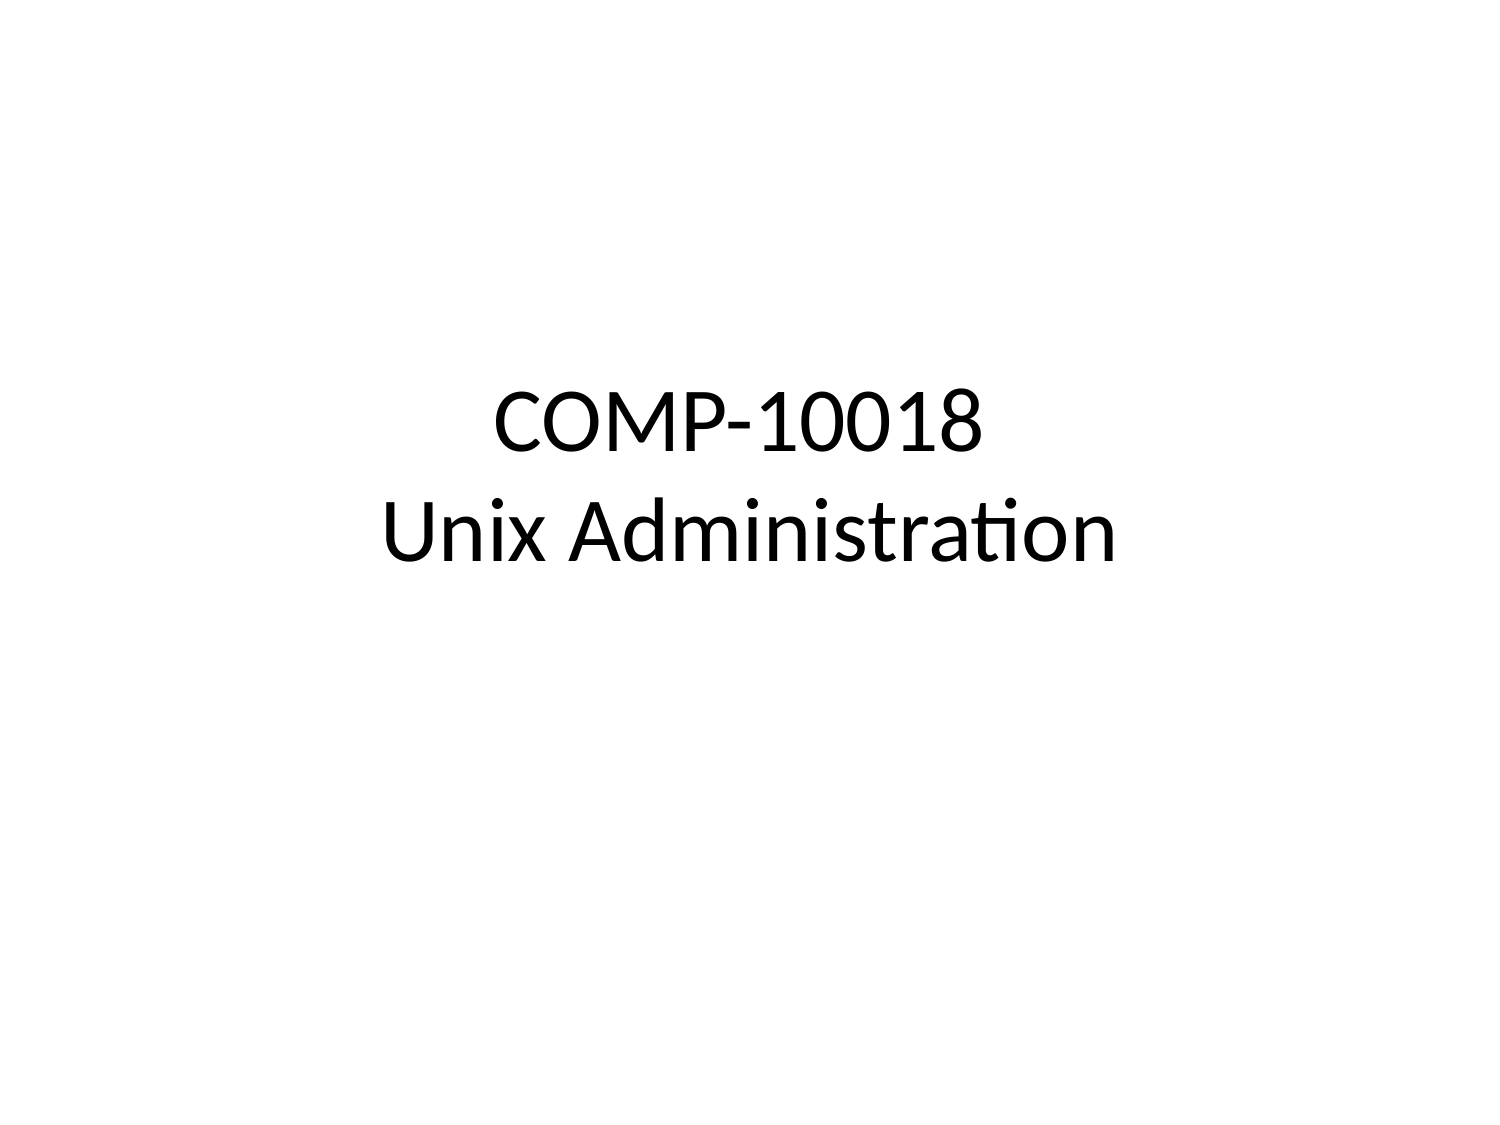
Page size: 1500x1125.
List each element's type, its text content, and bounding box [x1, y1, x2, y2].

text_box COMP-10018 Unix Administration [112, 349, 1388, 591]
